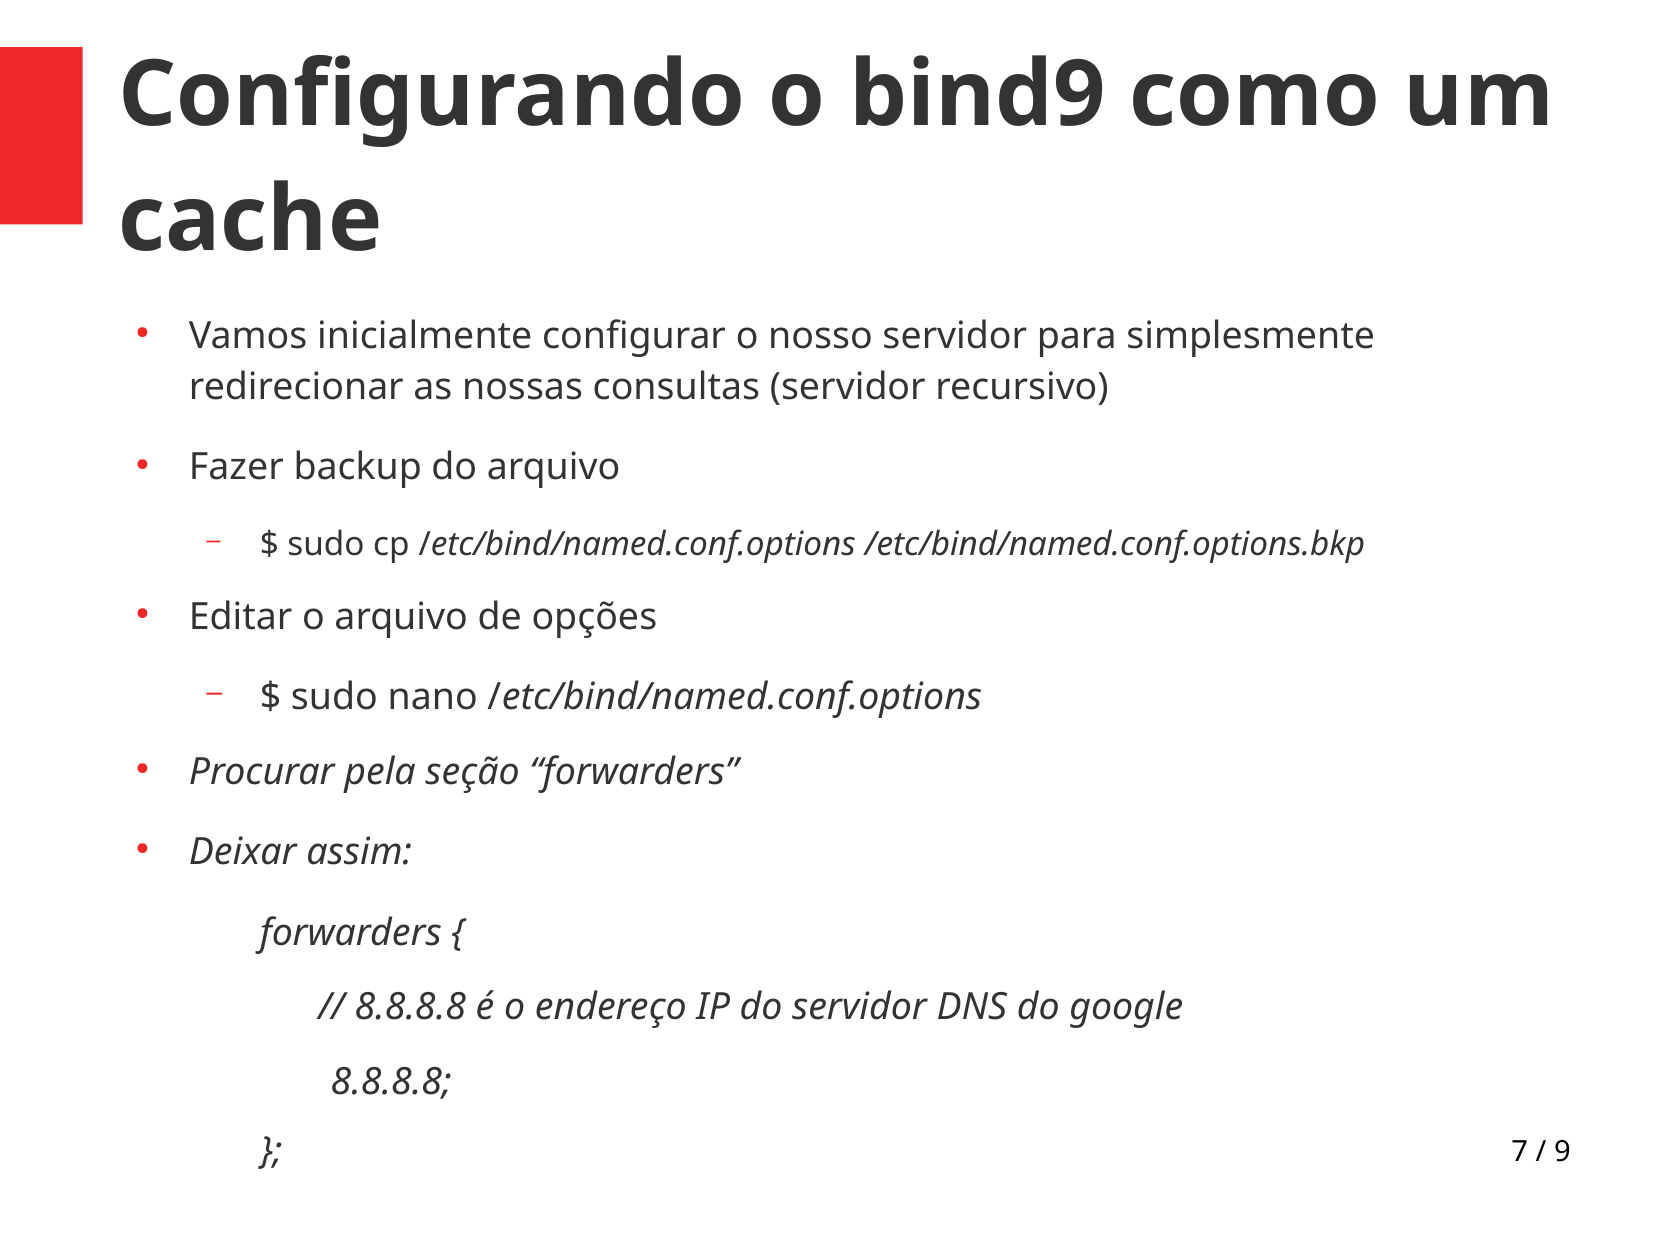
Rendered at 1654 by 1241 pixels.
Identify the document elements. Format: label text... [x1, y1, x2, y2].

title Configurando o bind9 como um cache [118, 45, 1571, 260]
list Vamos inicialmente configurar o nosso servidor para simplesmente redirecionar as nossas consultas (servidor recursivo) Fazer backup do arquivo $ sudo cp /etc/bind/named.conf.options /etc/bind/named.conf.options.bkp Editar o arquivo de opções $ sudo nano /etc/bind/named.conf.options Procurar pela seção “forwarders” Deixar assim: forwarders { // 8.8.8.8 é o endereço IP do servidor DNS do google 8.8.8.8; }; [118, 308, 1536, 1028]
